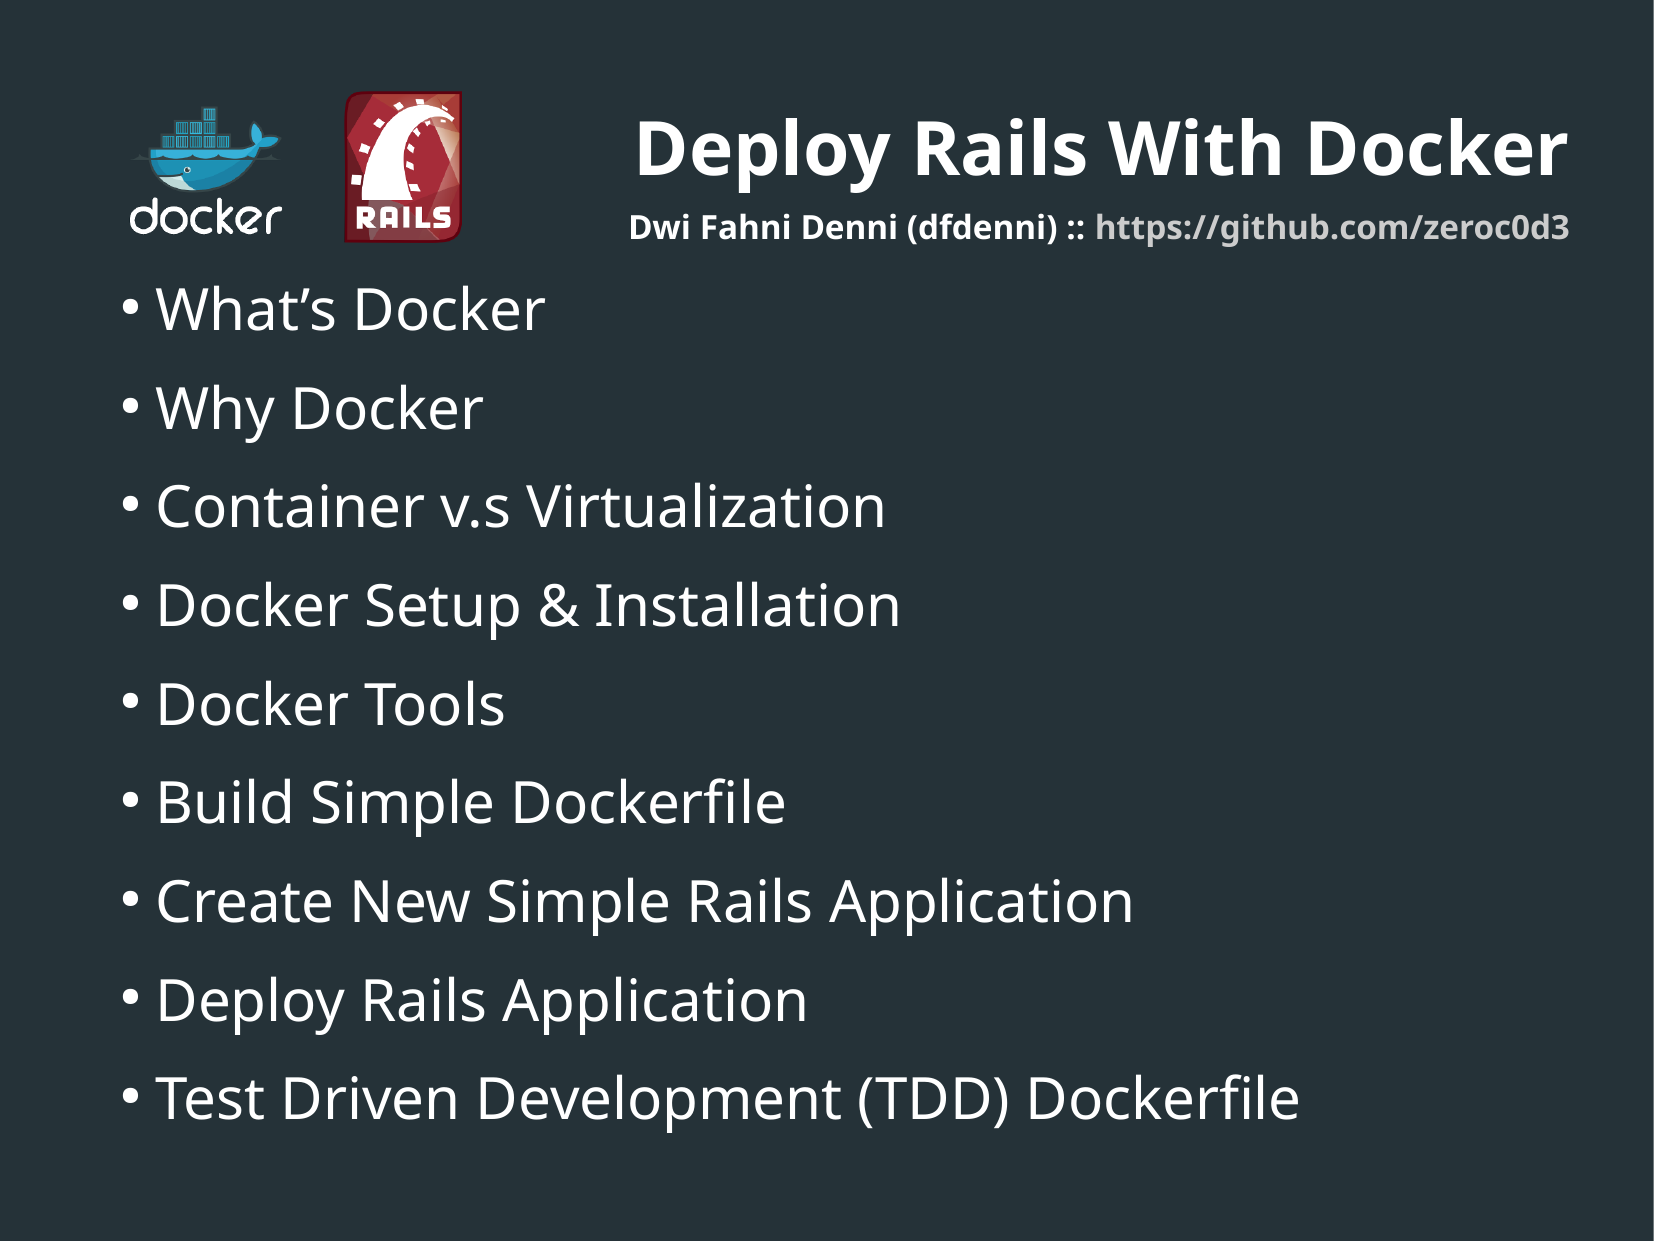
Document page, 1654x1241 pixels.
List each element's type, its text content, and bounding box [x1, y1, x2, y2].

title Deploy Rails With Docker Dwi Fahni Denni (dfdenni) :: https://github.com/zeroc0d3 [480, 61, 1571, 269]
picture [0, 0, 1654, 1241]
subtitle What’s Docker Why Docker Container v.s Virtualization Docker Setup & Installation Docker Tools Build Simple Dockerfile Create New Simple Rails Application Deploy Rails Application Test Driven Development (TDD) Dockerfile [82, 337, 1571, 1057]
